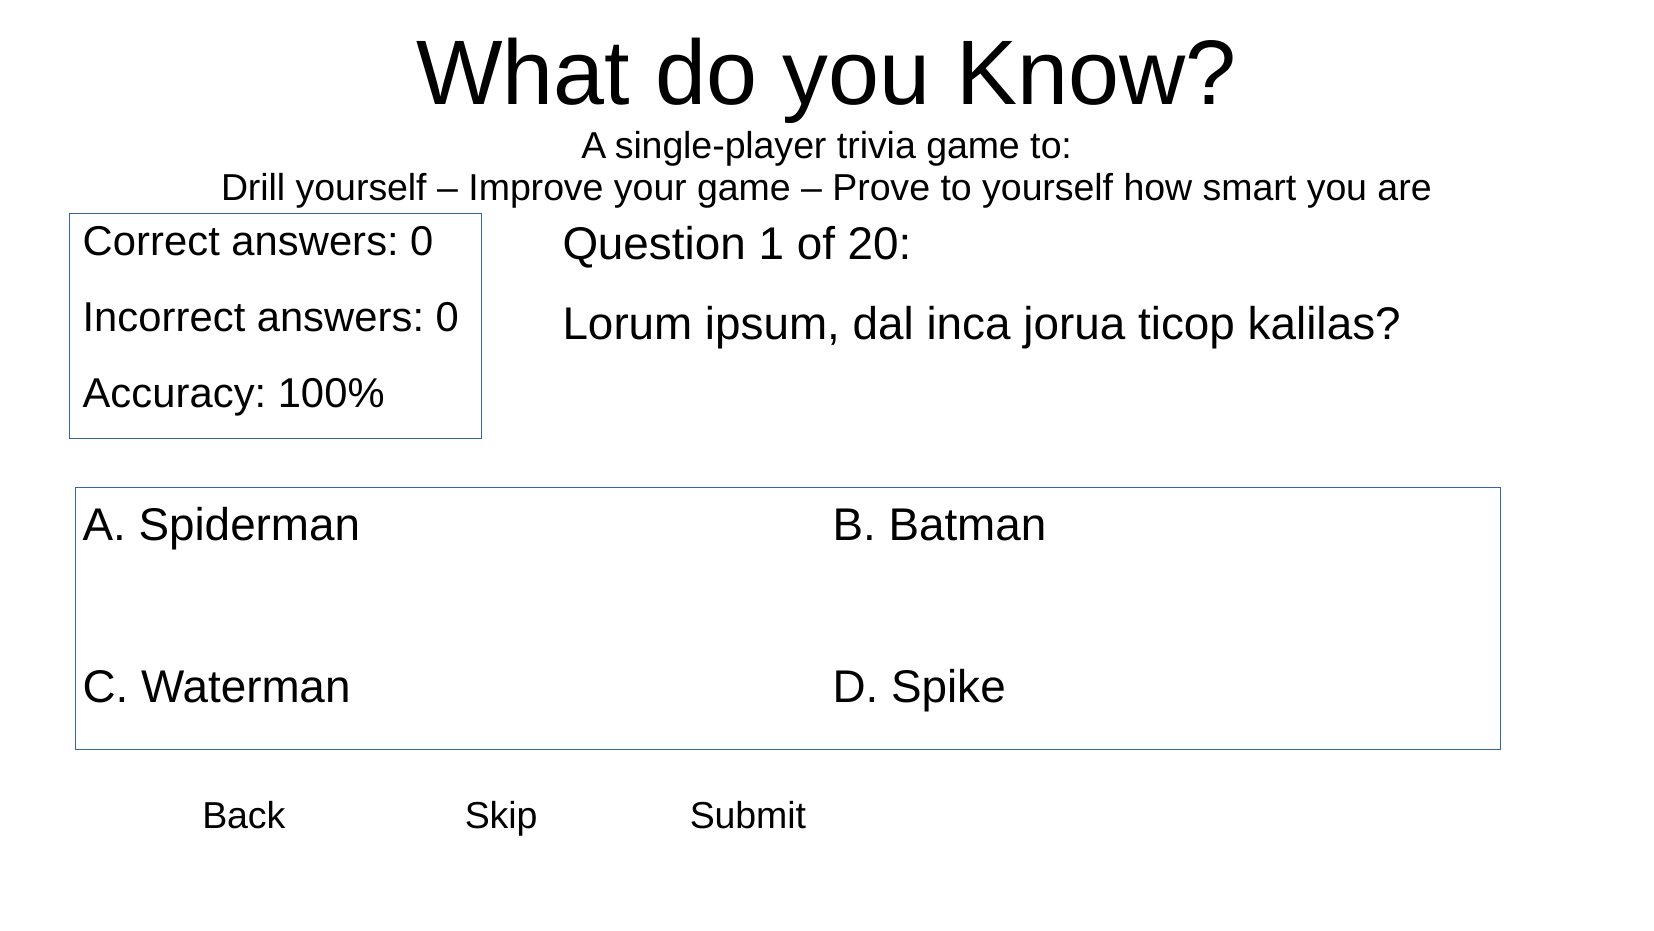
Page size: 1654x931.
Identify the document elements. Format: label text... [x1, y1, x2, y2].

text_box [75, 487, 1501, 750]
list A. Spiderman B. Batman C. Waterman D. Spike [82, 499, 1571, 757]
text_box Back [187, 787, 376, 845]
text_box [69, 213, 482, 439]
list Question 1 of 20: Lorum ipsum, dal inca jorua ticop kalilas? [562, 217, 1572, 475]
list Correct answers: 0 Incorrect answers: 0 Accuracy: 100% [82, 217, 526, 475]
title What do you Know? A single-player trivia game to: Drill yourself – Improve your game – Prove to yourself how smart you are [82, 21, 1571, 208]
text_box Skip [450, 787, 638, 845]
text_box Submit [675, 787, 863, 845]
